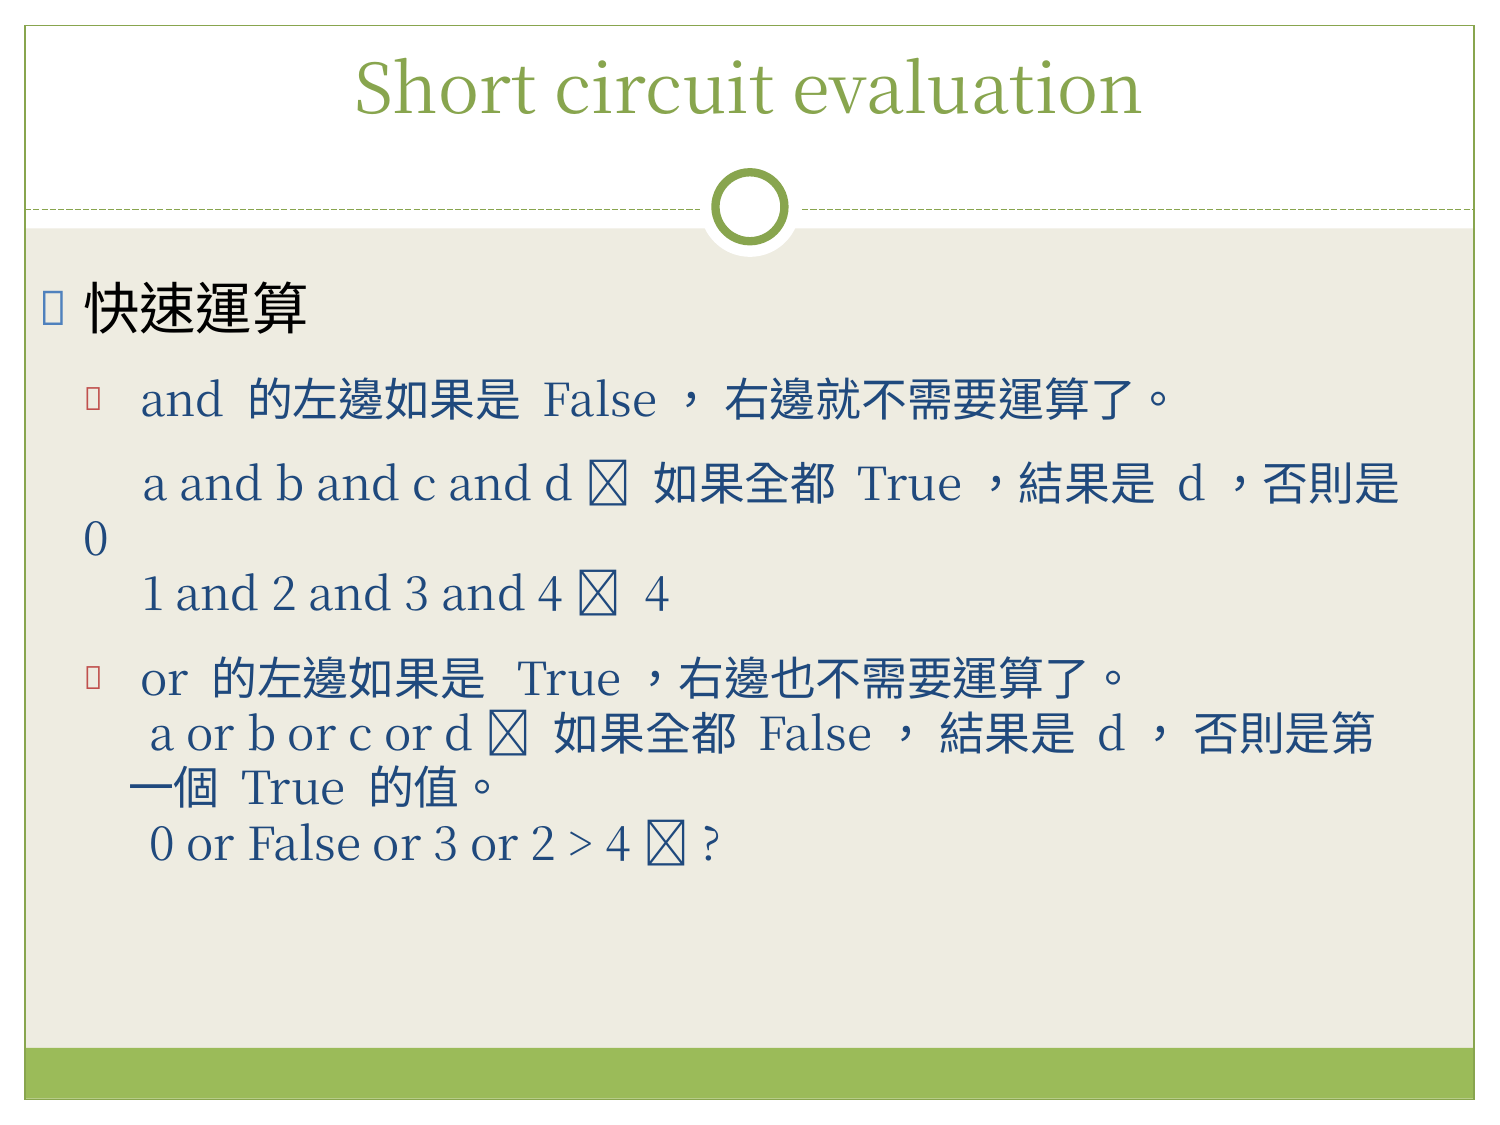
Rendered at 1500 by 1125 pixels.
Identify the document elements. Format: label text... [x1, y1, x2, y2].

title Short circuit evaluation [49, 37, 1450, 162]
list 快速運算 and 的左邊如果是 False， 右邊就不需要運算了。 a and b and c and d  如果全都 True，結果是 d，否則是0 1 and 2 and 3 and 4  4 or 的左邊如果是 True，右邊也不需要運算了。 a or b or c or d  如果全都 False， 結果是 d， 否則是第一個 True 的值。 0 or False or 3 or 2 > 4  ? [23, 265, 1419, 1016]
